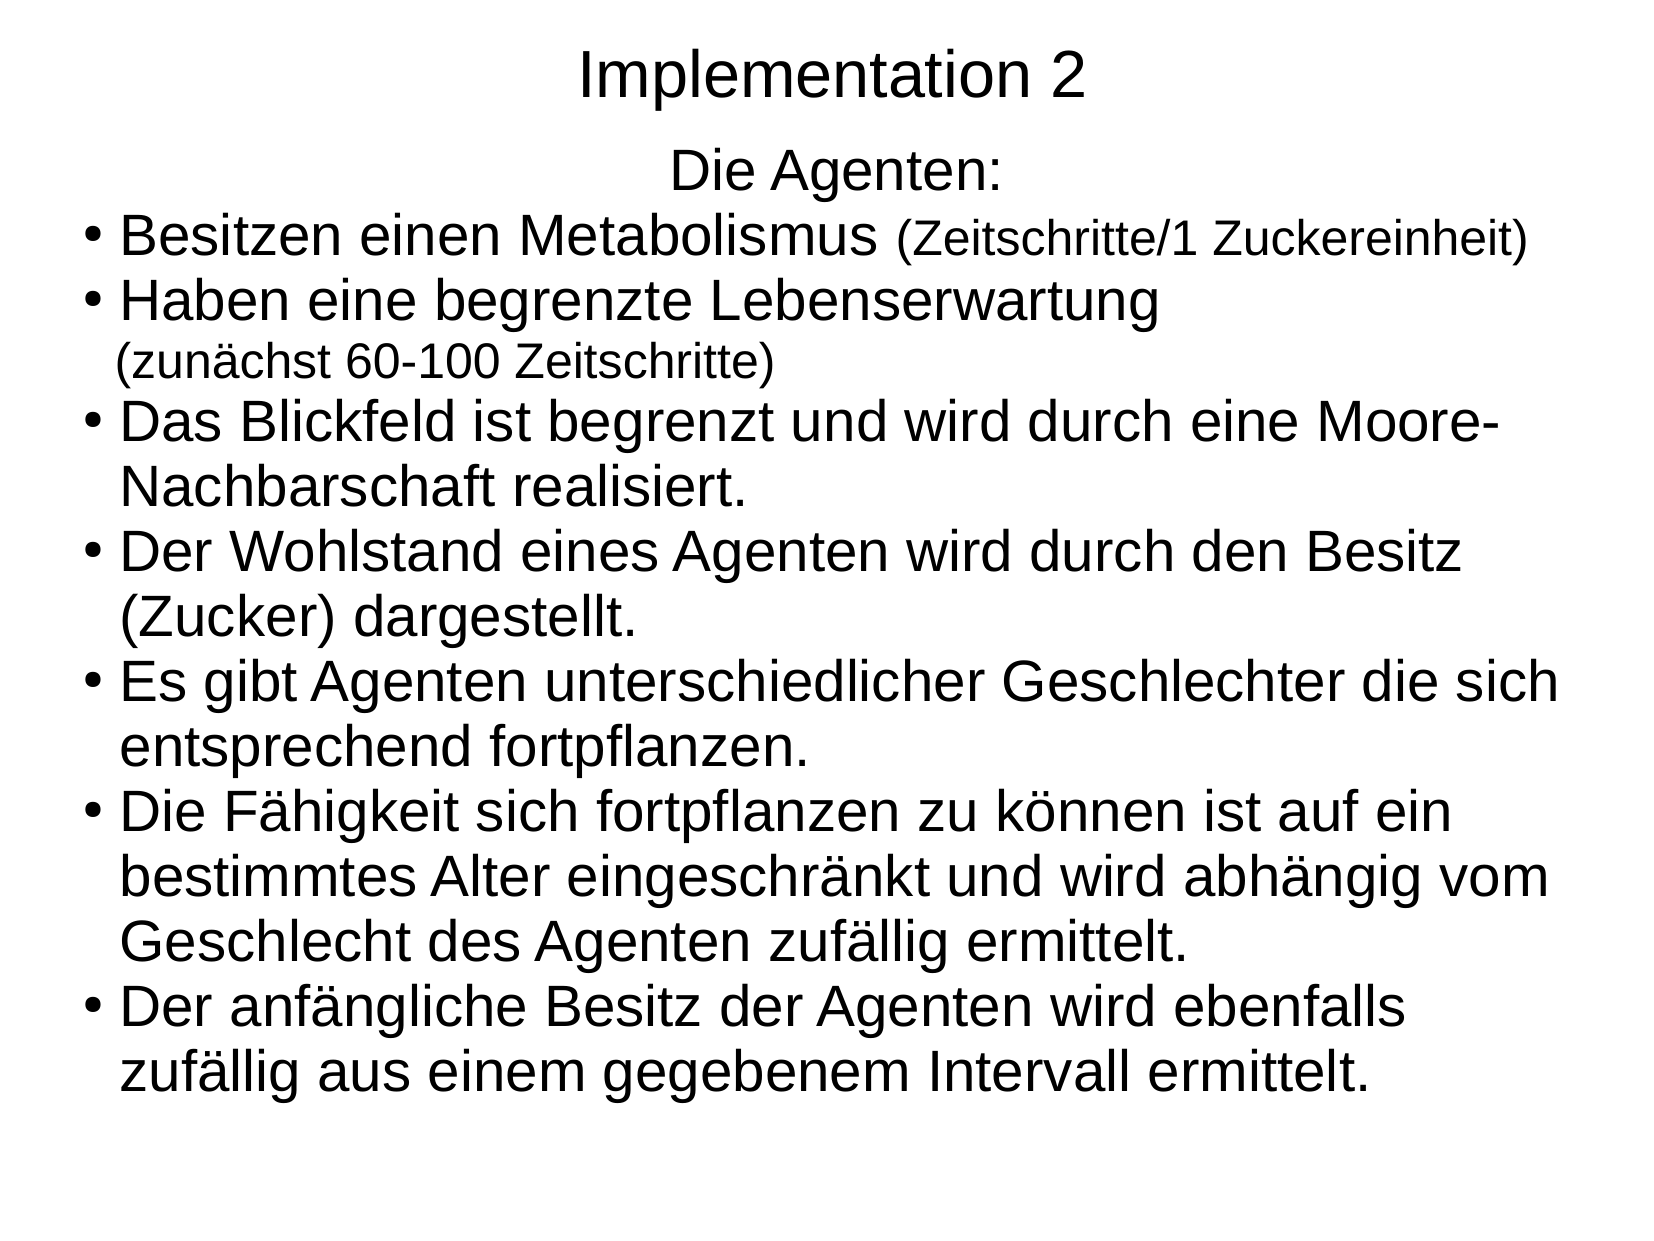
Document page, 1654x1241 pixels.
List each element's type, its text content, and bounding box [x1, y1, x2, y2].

subtitle Die Agenten: Besitzen einen Metabolismus (Zeitschritte/1 Zuckereinheit) Haben eine begrenzte Lebenserwartung (zunächst 60-100 Zeitschritte) Das Blickfeld ist begrenzt und wird durch eine Moore- Nachbarschaft realisiert. Der Wohlstand eines Agenten wird durch den Besitz (Zucker) dargestellt. Es gibt Agenten unterschiedlicher Geschlechter die sich entsprechend fortpflanzen. Die Fähigkeit sich fortpflanzen zu können ist auf ein bestimmtes Alter eingeschränkt und wird abhängig vom Geschlecht des Agenten zufällig ermittelt. Der anfängliche Besitz der Agenten wird ebenfalls zufällig aus einem gegebenem Intervall ermittelt. [82, 59, 1571, 1183]
title Implementation 2 [88, 0, 1577, 178]
